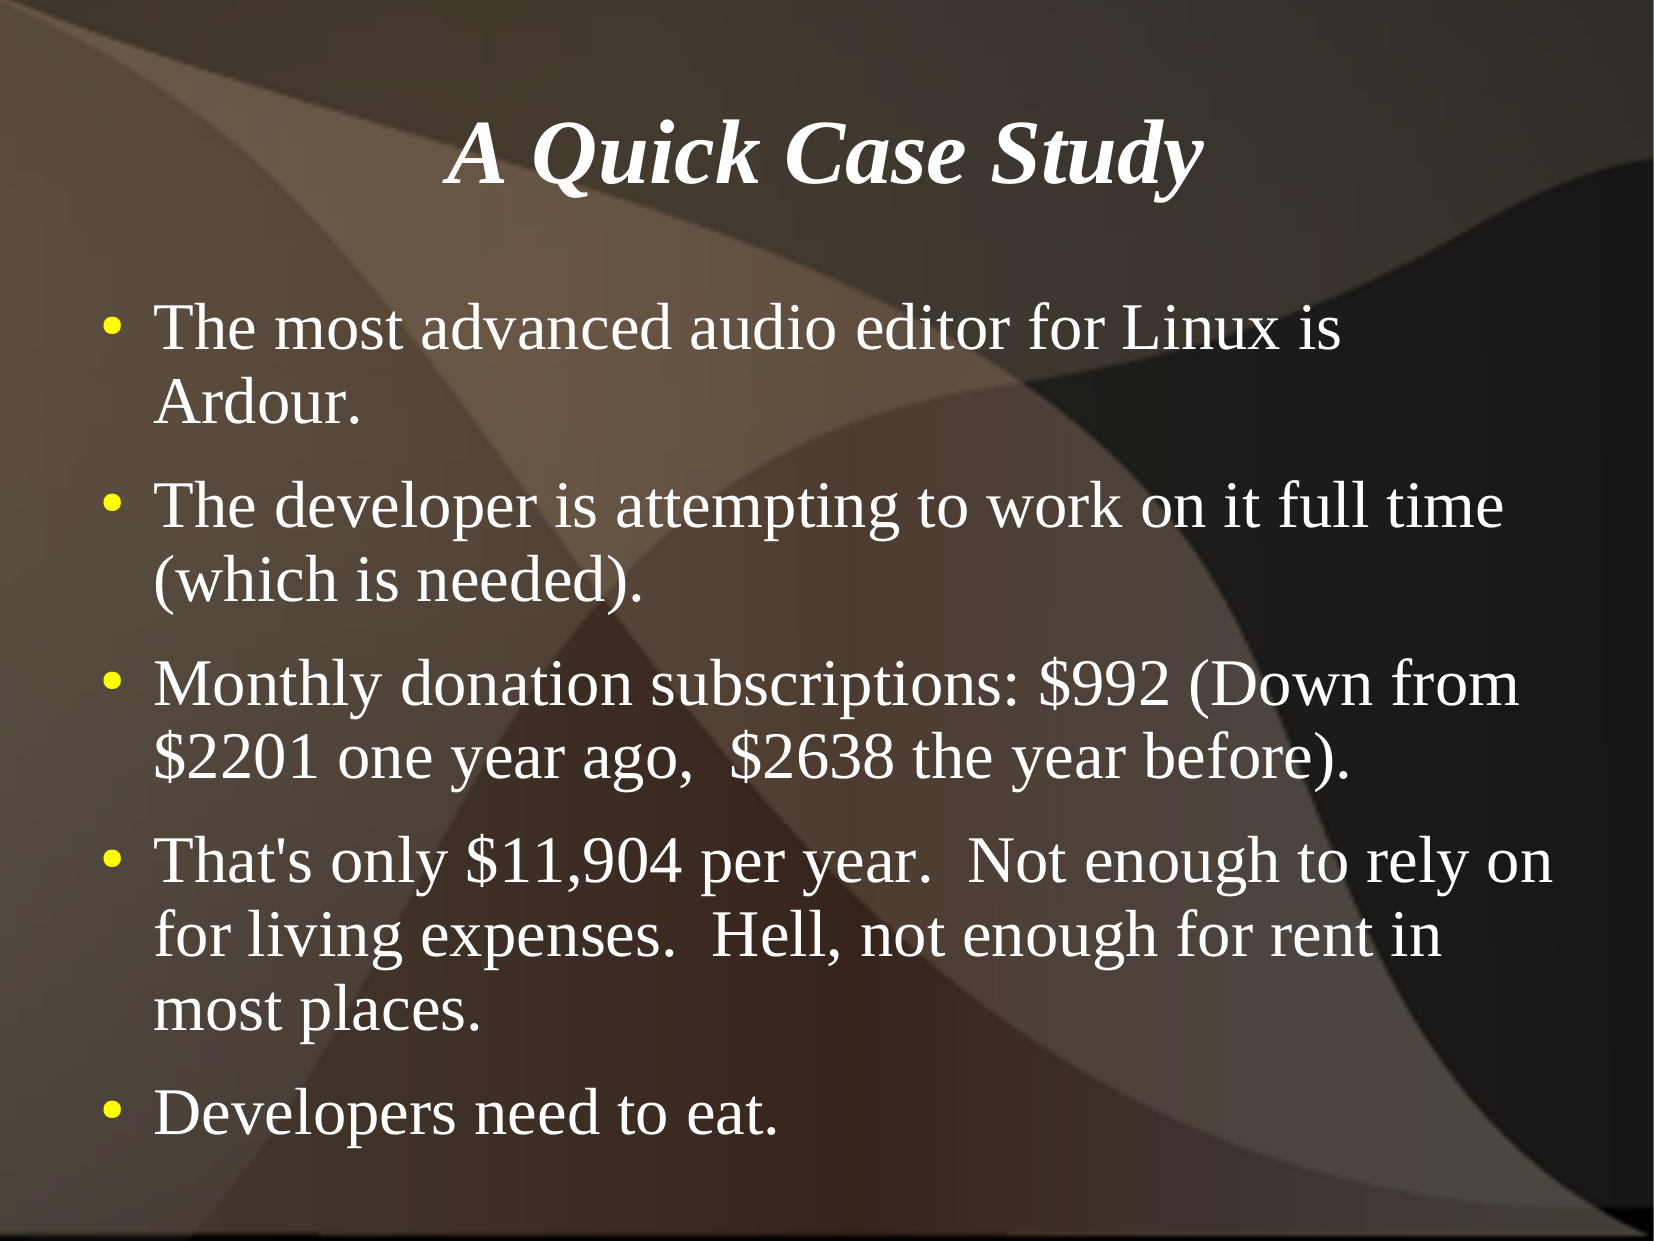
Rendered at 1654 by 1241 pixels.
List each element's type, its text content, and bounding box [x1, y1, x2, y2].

title A Quick Case Study [82, 56, 1571, 250]
list The most advanced audio editor for Linux is Ardour. The developer is attempting to work on it full time (which is needed). Monthly donation subscriptions: $992 (Down from $2201 one year ago, $2638 the year before). That's only $11,904 per year. Not enough to rely on for living expenses. Hell, not enough for rent in most places. Developers need to eat. [82, 290, 1571, 1094]
picture [0, 0, 1654, 1241]
